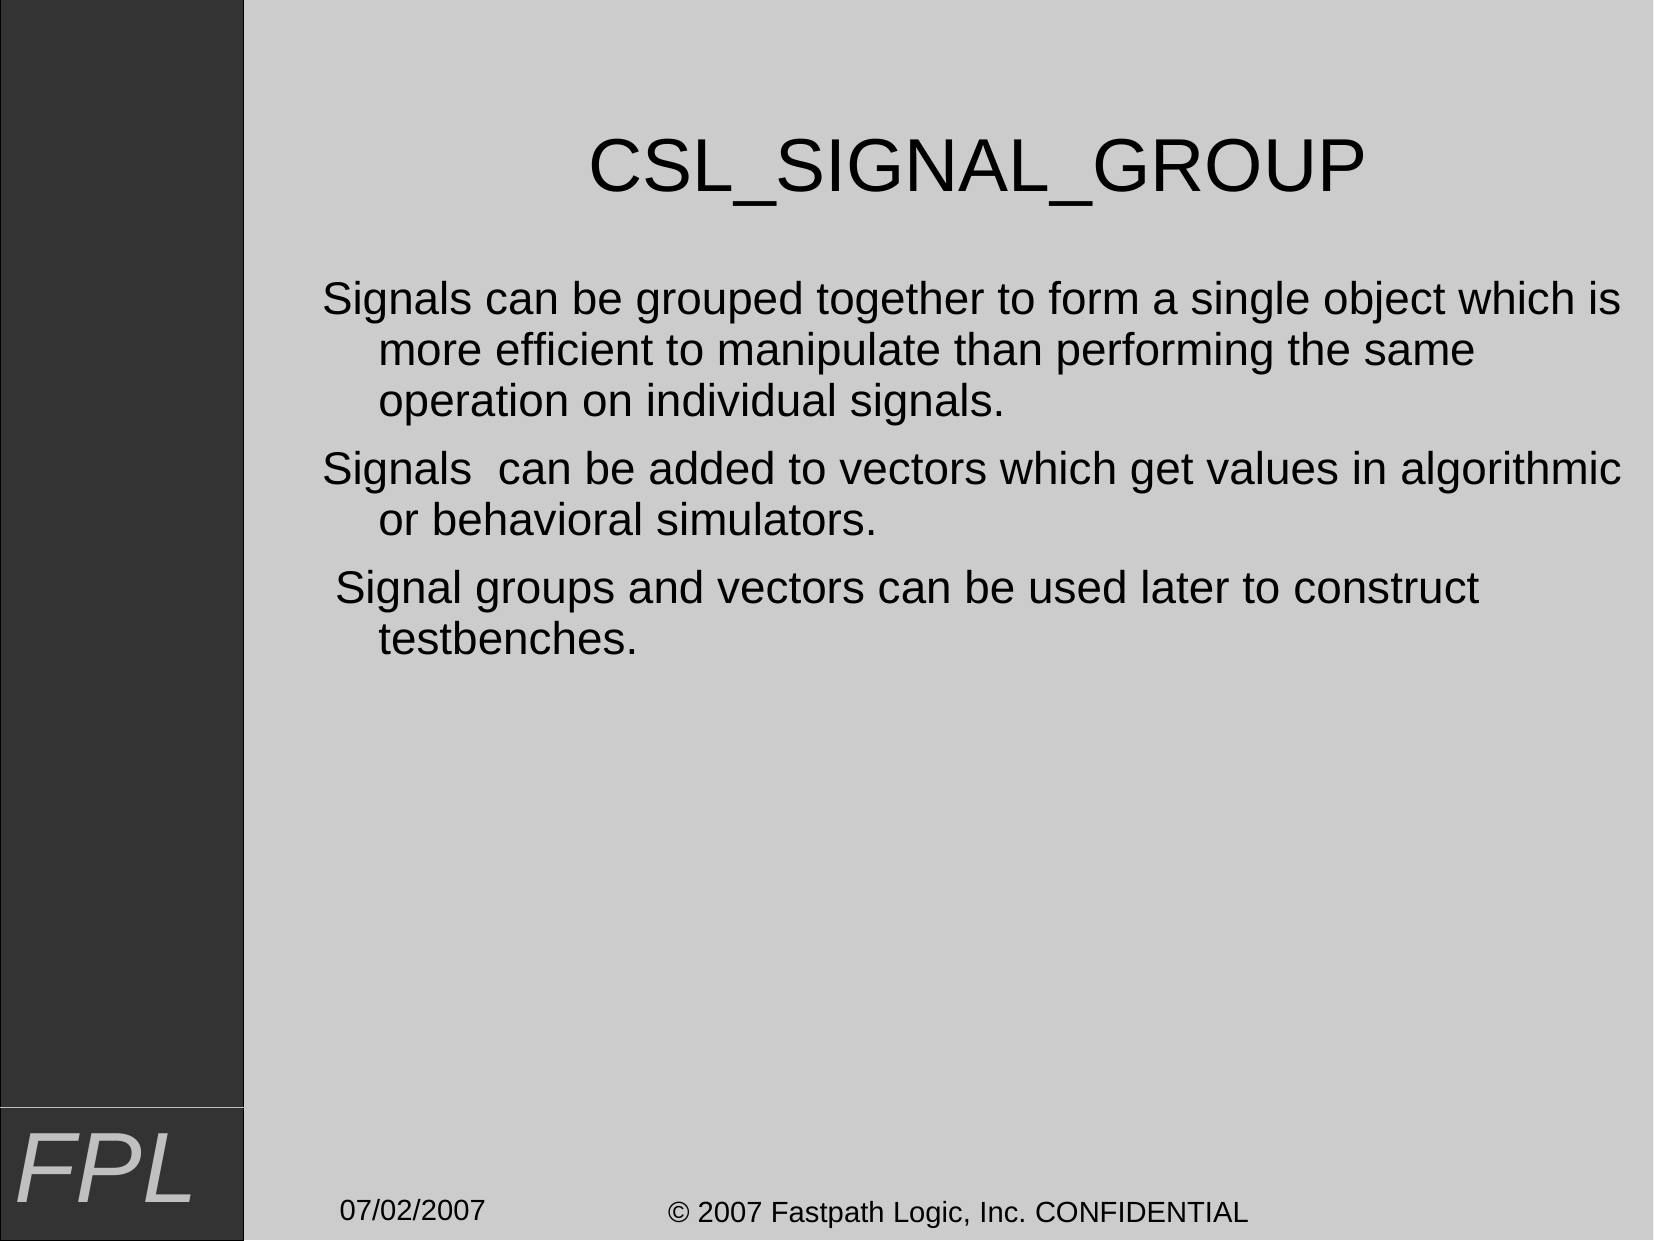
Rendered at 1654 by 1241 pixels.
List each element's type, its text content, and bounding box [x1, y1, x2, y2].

title CSL_SIGNAL_GROUP [427, 57, 1530, 272]
list Signals can be grouped together to form a single object which is more efficient to manipulate than performing the same operation on individual signals. Signals can be added to vectors which get values in algorithmic or behavioral simulators. Signal groups and vectors can be used later to construct testbenches. [322, 272, 1635, 1179]
